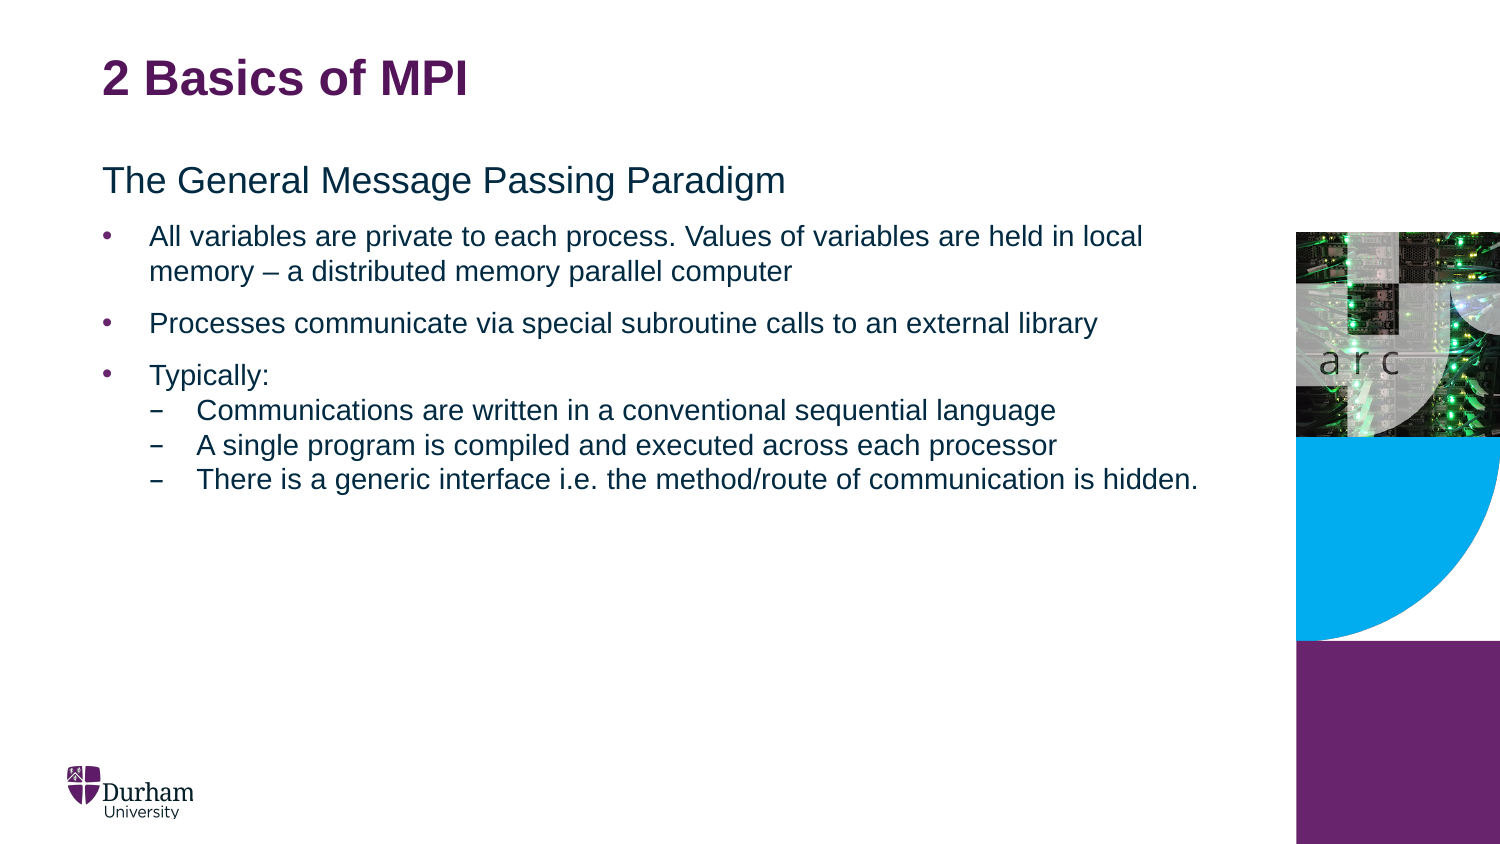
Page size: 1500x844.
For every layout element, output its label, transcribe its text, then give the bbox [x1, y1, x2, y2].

picture [67, 766, 193, 819]
picture [1296, 232, 1500, 436]
picture [1332, 467, 1500, 640]
title 2 Basics of MPI [101, 45, 1399, 187]
list The General Message Passing Paradigm All variables are private to each process. Values of variables are held in local memory – a distributed memory parallel computer Processes communicate via special subroutine calls to an external library Typically: Communications are written in a conventional sequential language A single program is compiled and executed across each processor There is a generic interface i.e. the method/route of communication is hidden. [101, 156, 1258, 494]
text_box [1296, 640, 1500, 844]
